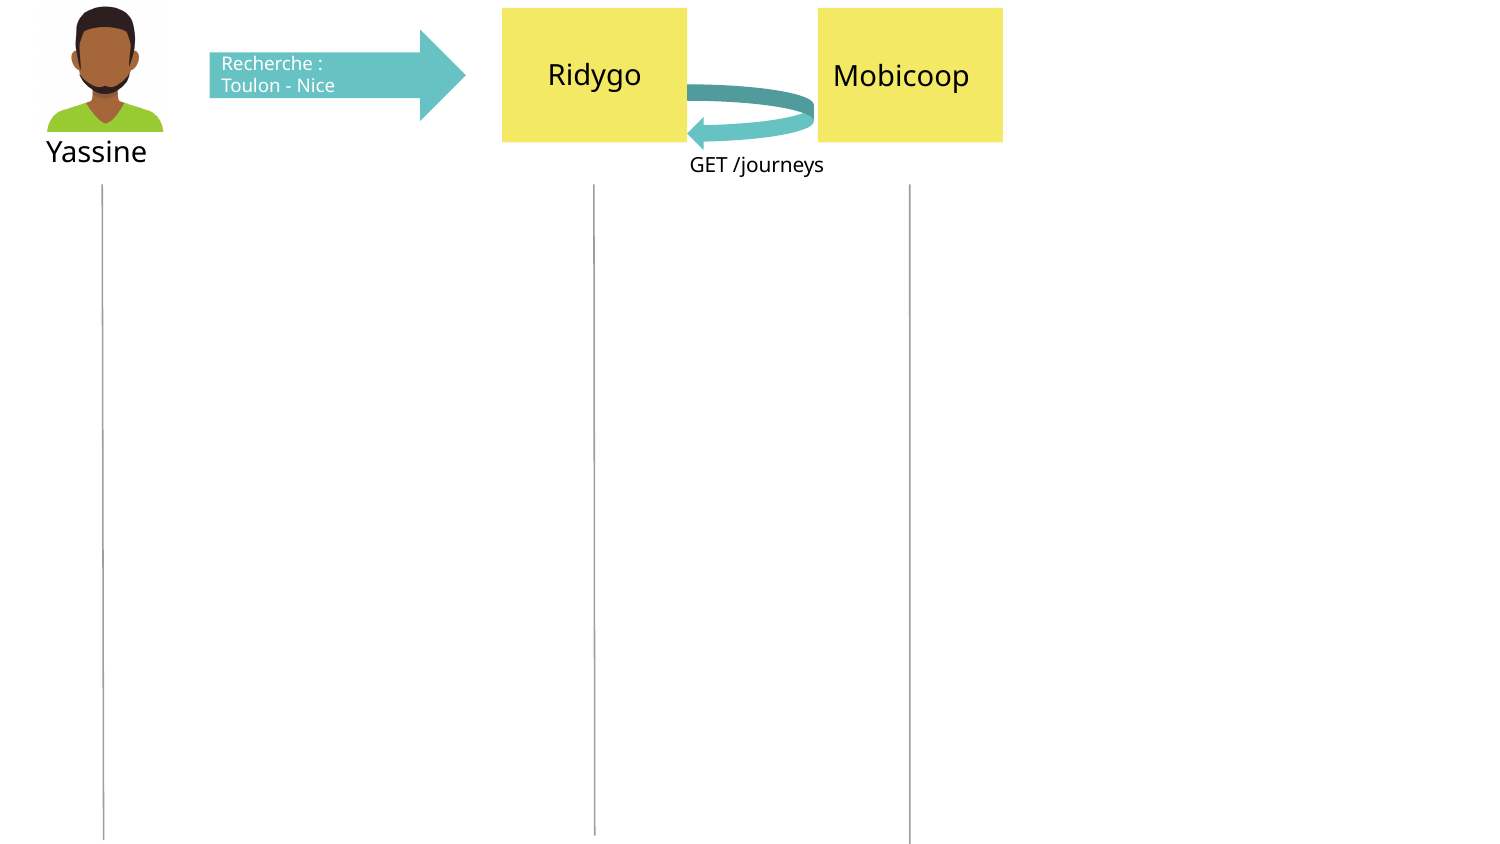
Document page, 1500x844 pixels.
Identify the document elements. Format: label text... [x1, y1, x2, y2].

text_box [432, 41, 466, 110]
text_box [502, 84, 814, 143]
text_box Yassine [31, 118, 174, 184]
text_box Mobicoop [817, 42, 1003, 108]
text_box [817, 108, 1003, 143]
text_box Recherche : Toulon - Nice [206, 36, 432, 112]
text_box [420, 112, 430, 122]
text_box [420, 29, 427, 36]
text_box [817, 7, 1003, 42]
text_box [502, 7, 688, 41]
text_box Ridygo [502, 41, 688, 107]
text_box GET /journeys [674, 136, 984, 227]
picture [38, 0, 166, 118]
